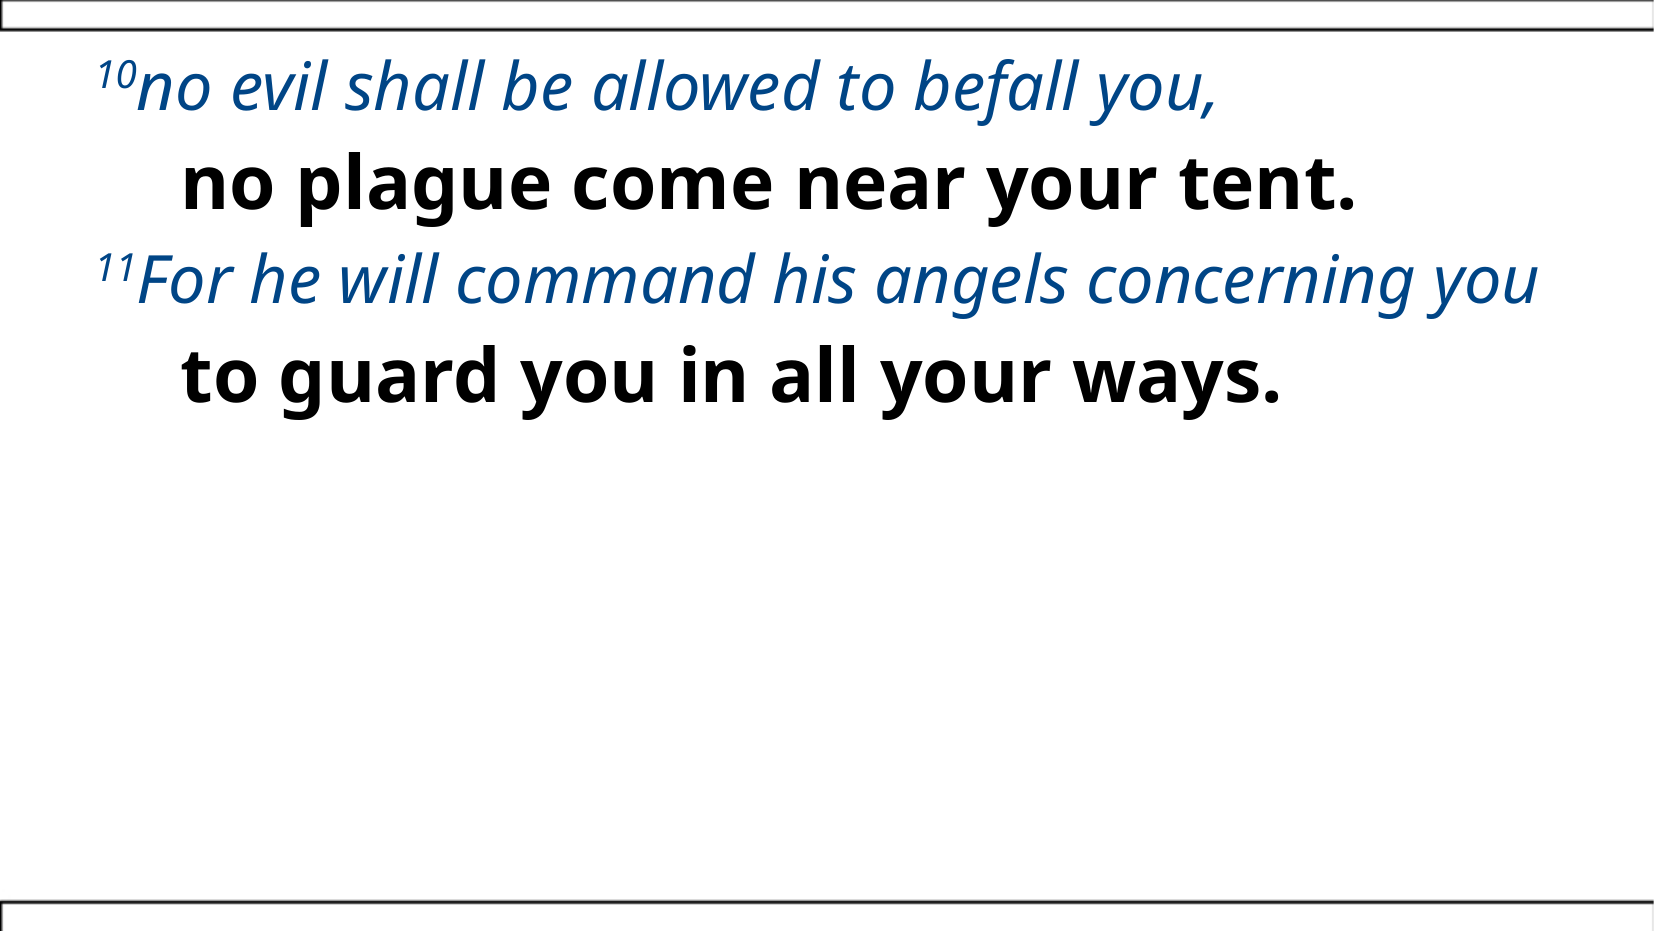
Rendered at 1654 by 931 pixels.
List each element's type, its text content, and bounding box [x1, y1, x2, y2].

picture [0, 0, 1654, 931]
text_box 10no evil shall be allowed to befall you, no plague come near your tent. 11For he will command his angels concerning you to guard you in all your ways. [79, 31, 1576, 466]
